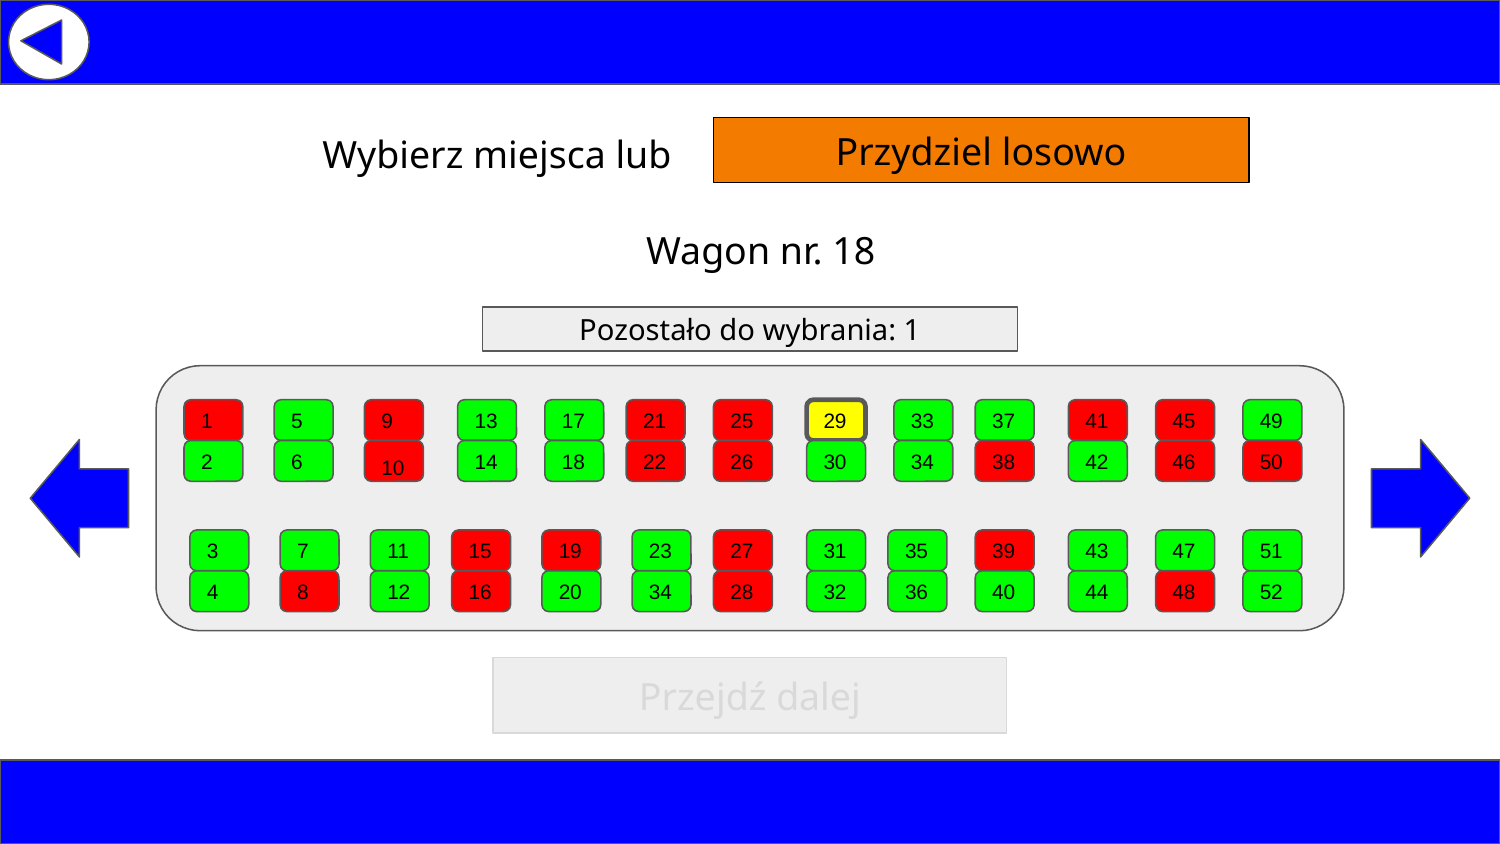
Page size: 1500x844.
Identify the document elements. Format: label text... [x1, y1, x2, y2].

text_box 40 [975, 570, 1035, 612]
text_box 30 [806, 440, 866, 482]
text_box 7 [280, 529, 340, 571]
text_box 31 [806, 529, 866, 571]
text_box 50 [1242, 440, 1302, 482]
text_box 48 [1155, 570, 1215, 612]
text_box 42 [1068, 440, 1128, 482]
text_box 47 [1155, 529, 1215, 571]
text_box 43 [1068, 529, 1128, 571]
text_box 52 [1242, 570, 1302, 612]
text_box 20 [541, 570, 601, 612]
text_box 8 [280, 570, 340, 612]
text_box 25 [713, 399, 773, 440]
text_box 15 [451, 529, 511, 571]
text_box Przydziel losowo [713, 117, 1249, 183]
text_box 26 [713, 440, 773, 482]
text_box 14 [457, 440, 517, 482]
text_box 34 [632, 570, 692, 612]
text_box 44 [1068, 570, 1128, 612]
text_box [30, 439, 129, 557]
text_box 29 [806, 399, 866, 440]
text_box Przejdź dalej [493, 657, 1007, 733]
text_box 34 [893, 440, 953, 482]
text_box 32 [806, 570, 866, 612]
text_box [156, 365, 1344, 631]
text_box [0, 0, 1500, 84]
text_box 4 [189, 570, 249, 612]
text_box [0, 759, 1500, 844]
text_box 21 [626, 399, 686, 440]
text_box 51 [1242, 529, 1302, 571]
text_box 49 [1242, 399, 1302, 440]
text_box 1 [184, 399, 243, 440]
text_box 23 [632, 529, 692, 571]
text_box 35 [887, 529, 947, 571]
text_box 18 [544, 440, 604, 482]
text_box 37 [975, 399, 1035, 440]
text_box 27 [713, 529, 773, 571]
text_box Wagon nr. 18 [470, 211, 1052, 296]
text_box 12 [370, 570, 430, 612]
text_box 17 [544, 399, 604, 440]
text_box 11 [370, 529, 430, 571]
text_box 33 [893, 399, 953, 440]
text_box 10 [364, 440, 424, 482]
text_box 22 [626, 440, 686, 482]
text_box 3 [189, 529, 249, 571]
text_box 9 [364, 399, 424, 440]
text_box Pozostało do wybrania: 1 [482, 307, 1018, 352]
text_box 36 [887, 570, 947, 612]
text_box Wybierz miejsca lub [268, 116, 726, 170]
text_box 39 [975, 529, 1035, 571]
text_box 5 [274, 399, 334, 440]
text_box 41 [1068, 399, 1128, 440]
text_box 28 [713, 570, 773, 612]
text_box 6 [274, 440, 334, 482]
text_box 46 [1155, 440, 1215, 482]
text_box 2 [184, 440, 243, 482]
text_box 16 [451, 570, 511, 612]
text_box 19 [541, 529, 601, 571]
text_box [1371, 439, 1470, 557]
text_box 45 [1155, 399, 1215, 440]
text_box 13 [457, 399, 517, 440]
text_box 38 [975, 440, 1035, 482]
